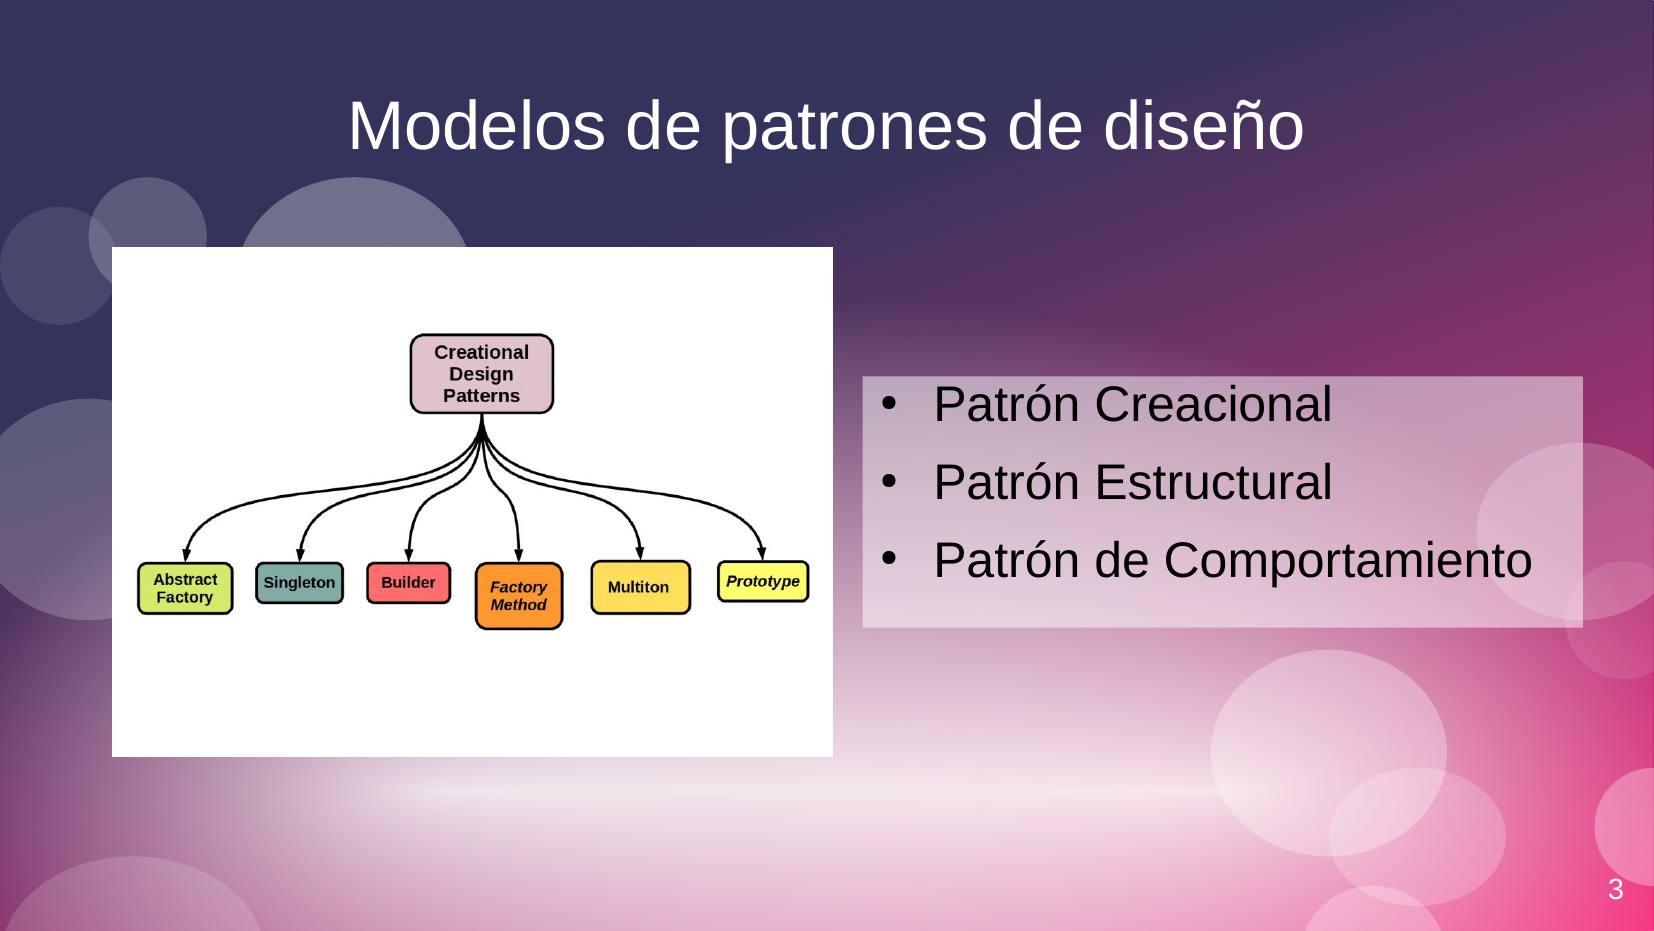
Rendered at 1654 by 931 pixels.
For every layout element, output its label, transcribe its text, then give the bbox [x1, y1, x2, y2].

list Patrón Creacional Patrón Estructural Patrón de Comportamiento [862, 376, 1583, 628]
picture [112, 247, 833, 757]
title Modelos de patrones de diseño [88, 44, 1565, 207]
